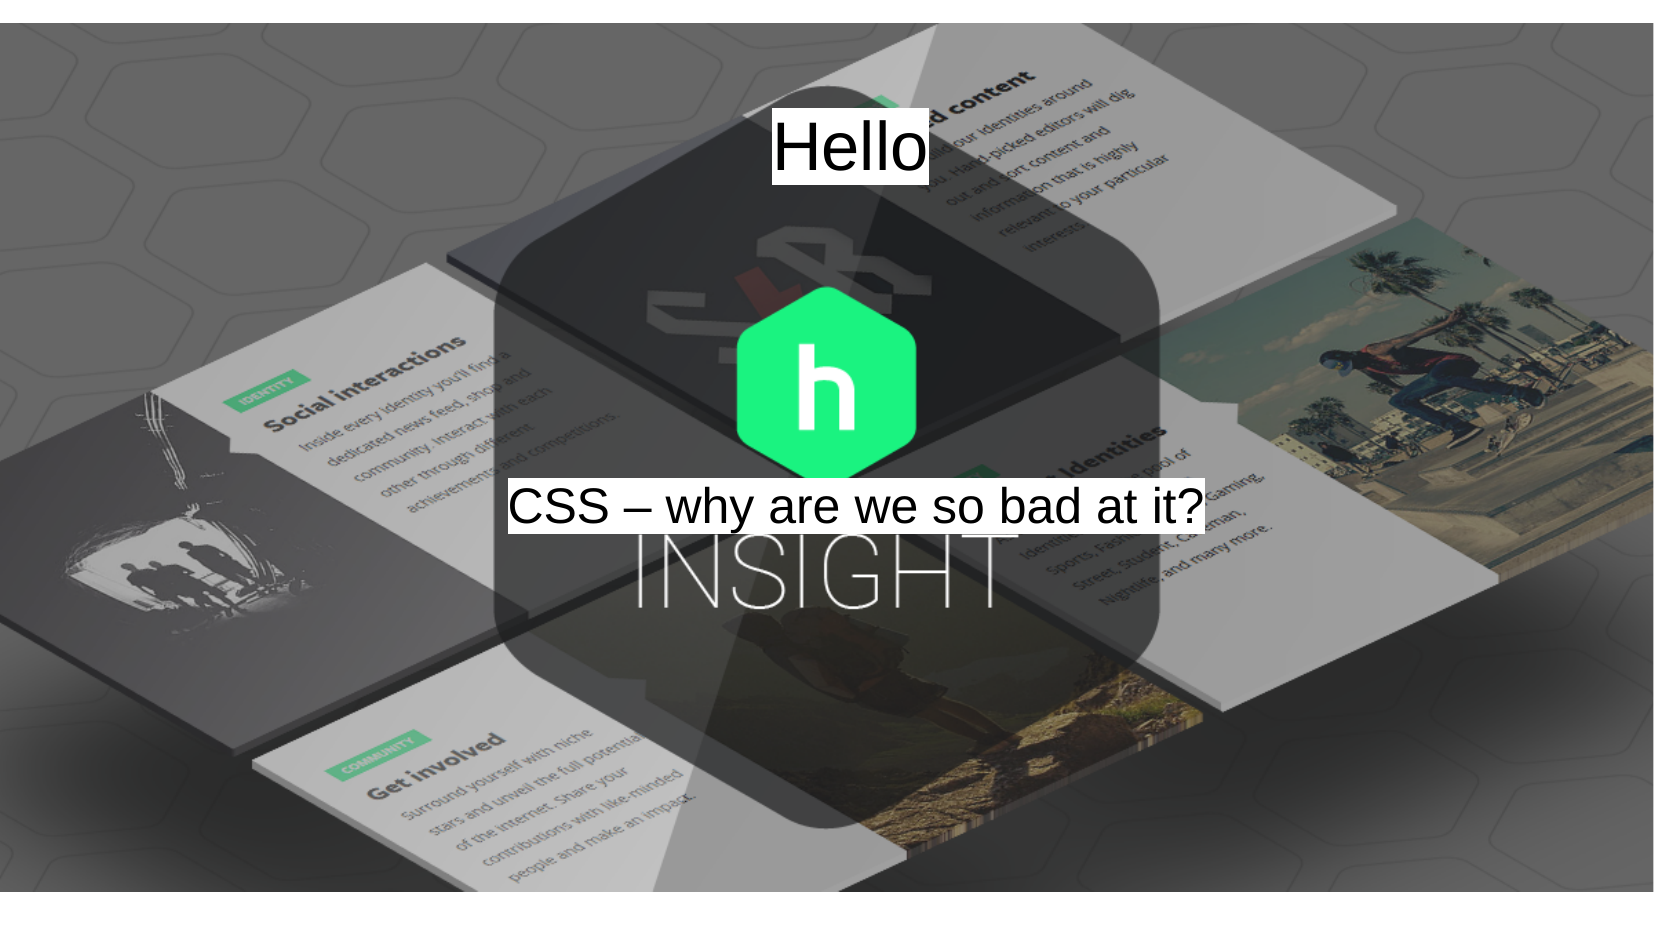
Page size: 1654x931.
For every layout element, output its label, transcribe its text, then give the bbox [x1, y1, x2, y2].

picture [0, 23, 1654, 892]
title Hello [106, 69, 1595, 225]
subtitle CSS – why are we so bad at it? [112, 236, 1601, 776]
